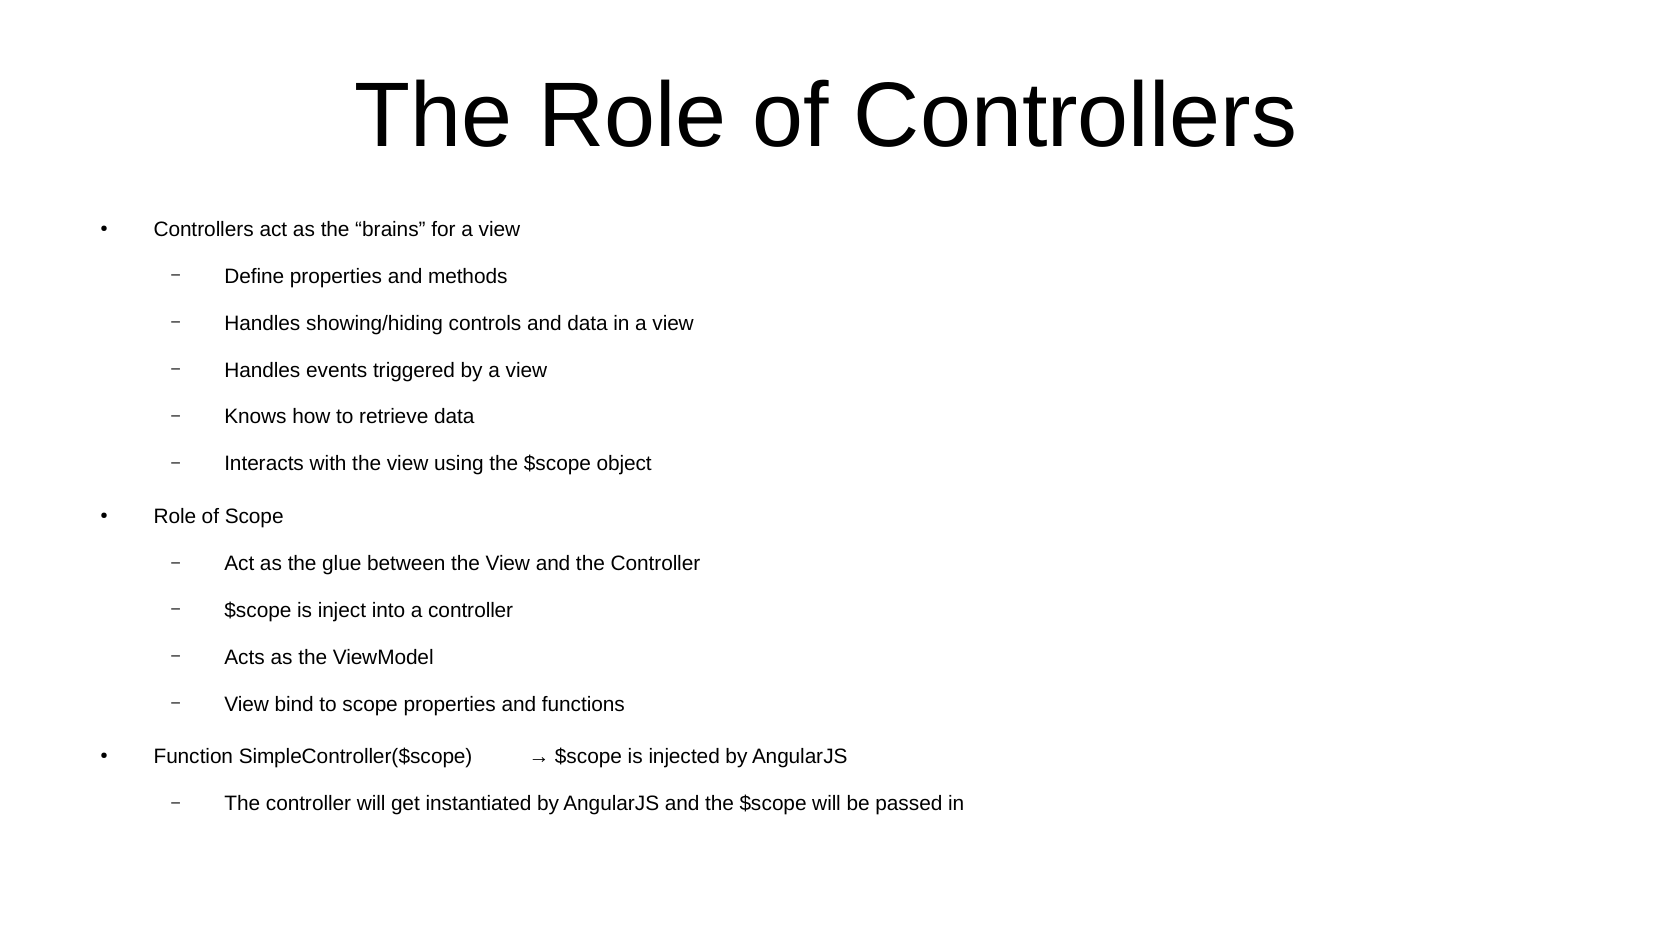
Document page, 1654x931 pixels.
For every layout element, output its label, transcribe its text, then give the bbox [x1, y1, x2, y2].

title The Role of Controllers [82, 37, 1571, 193]
list Controllers act as the “brains” for a view Define properties and methods Handles showing/hiding controls and data in a view Handles events triggered by a view Knows how to retrieve data Interacts with the view using the $scope object Role of Scope Act as the glue between the View and the Controller $scope is inject into a controller Acts as the ViewModel View bind to scope properties and functions Function SimpleController($scope) → $scope is injected by AngularJS The controller will get instantiated by AngularJS and the $scope will be passed in [82, 217, 1576, 916]
